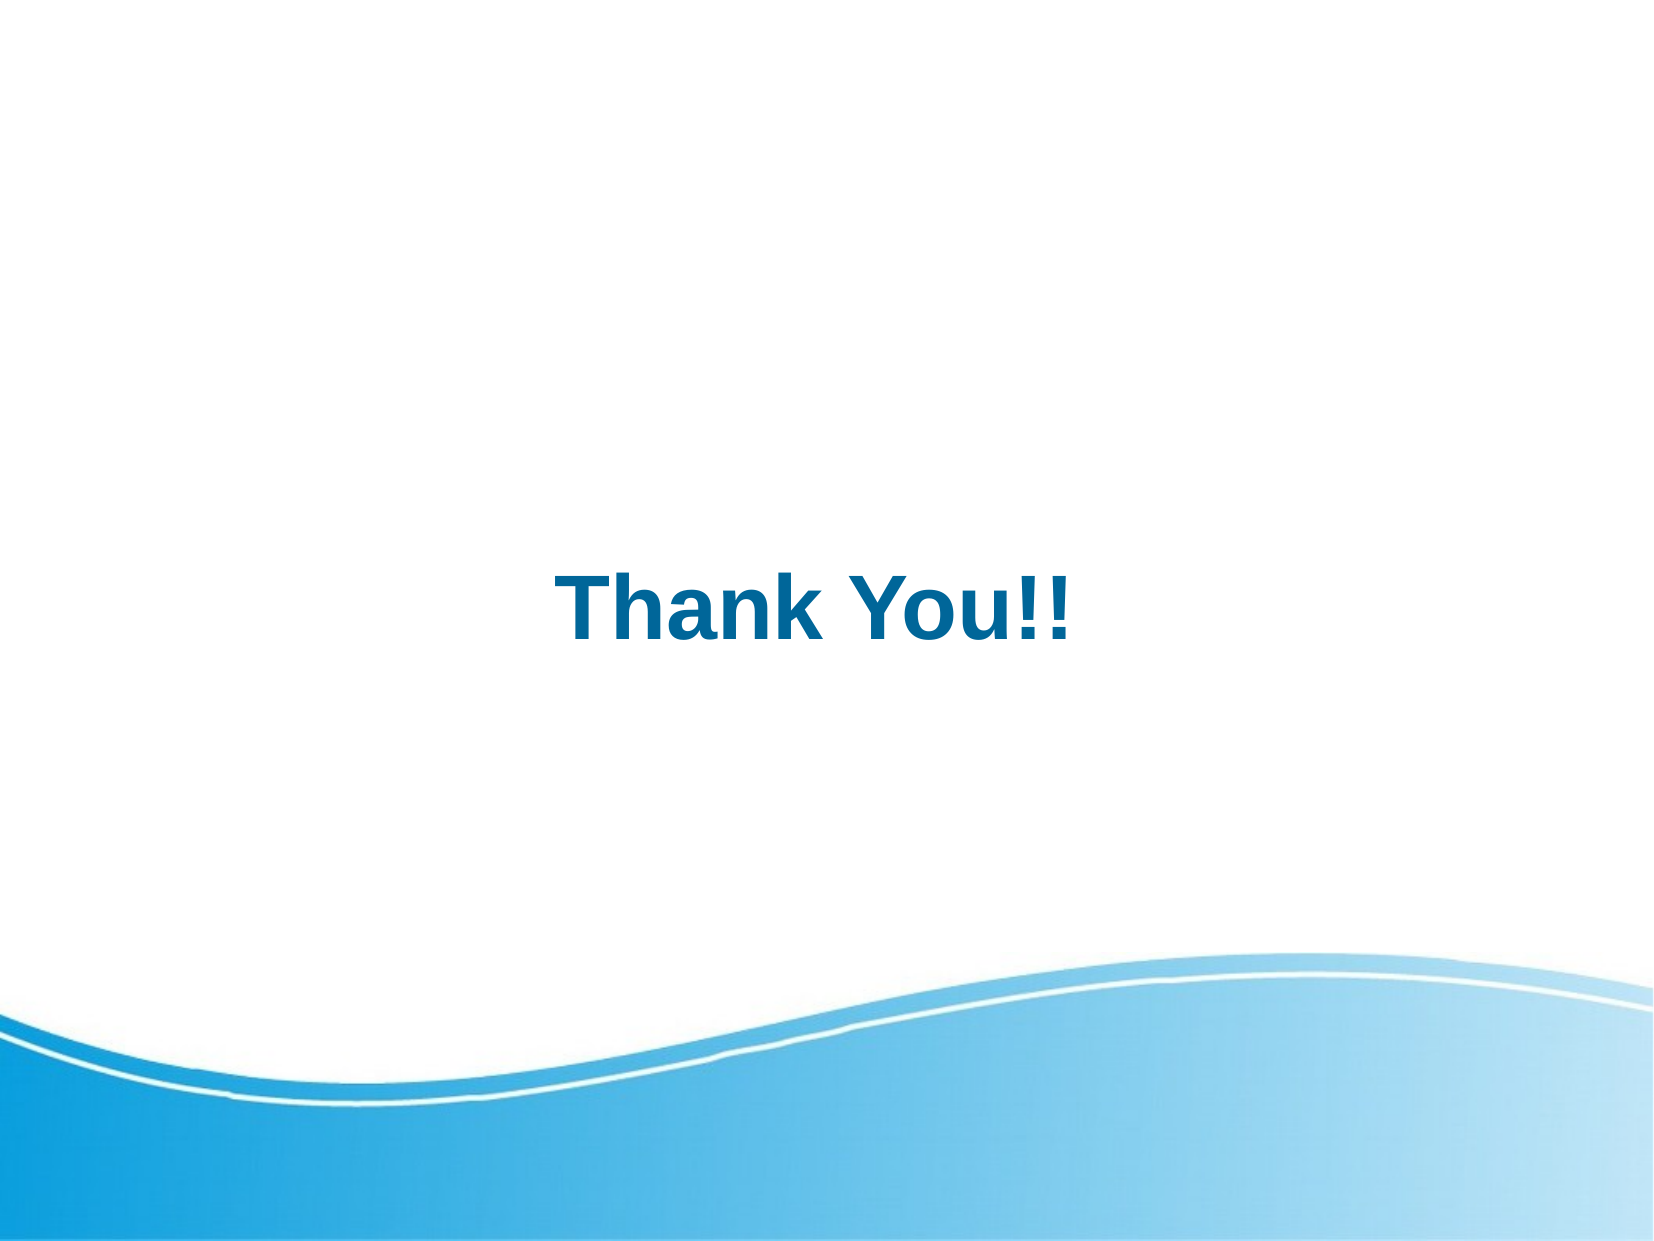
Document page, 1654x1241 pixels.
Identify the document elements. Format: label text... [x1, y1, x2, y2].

picture [0, 952, 1654, 1241]
title Thank You!! [35, 366, 1595, 851]
